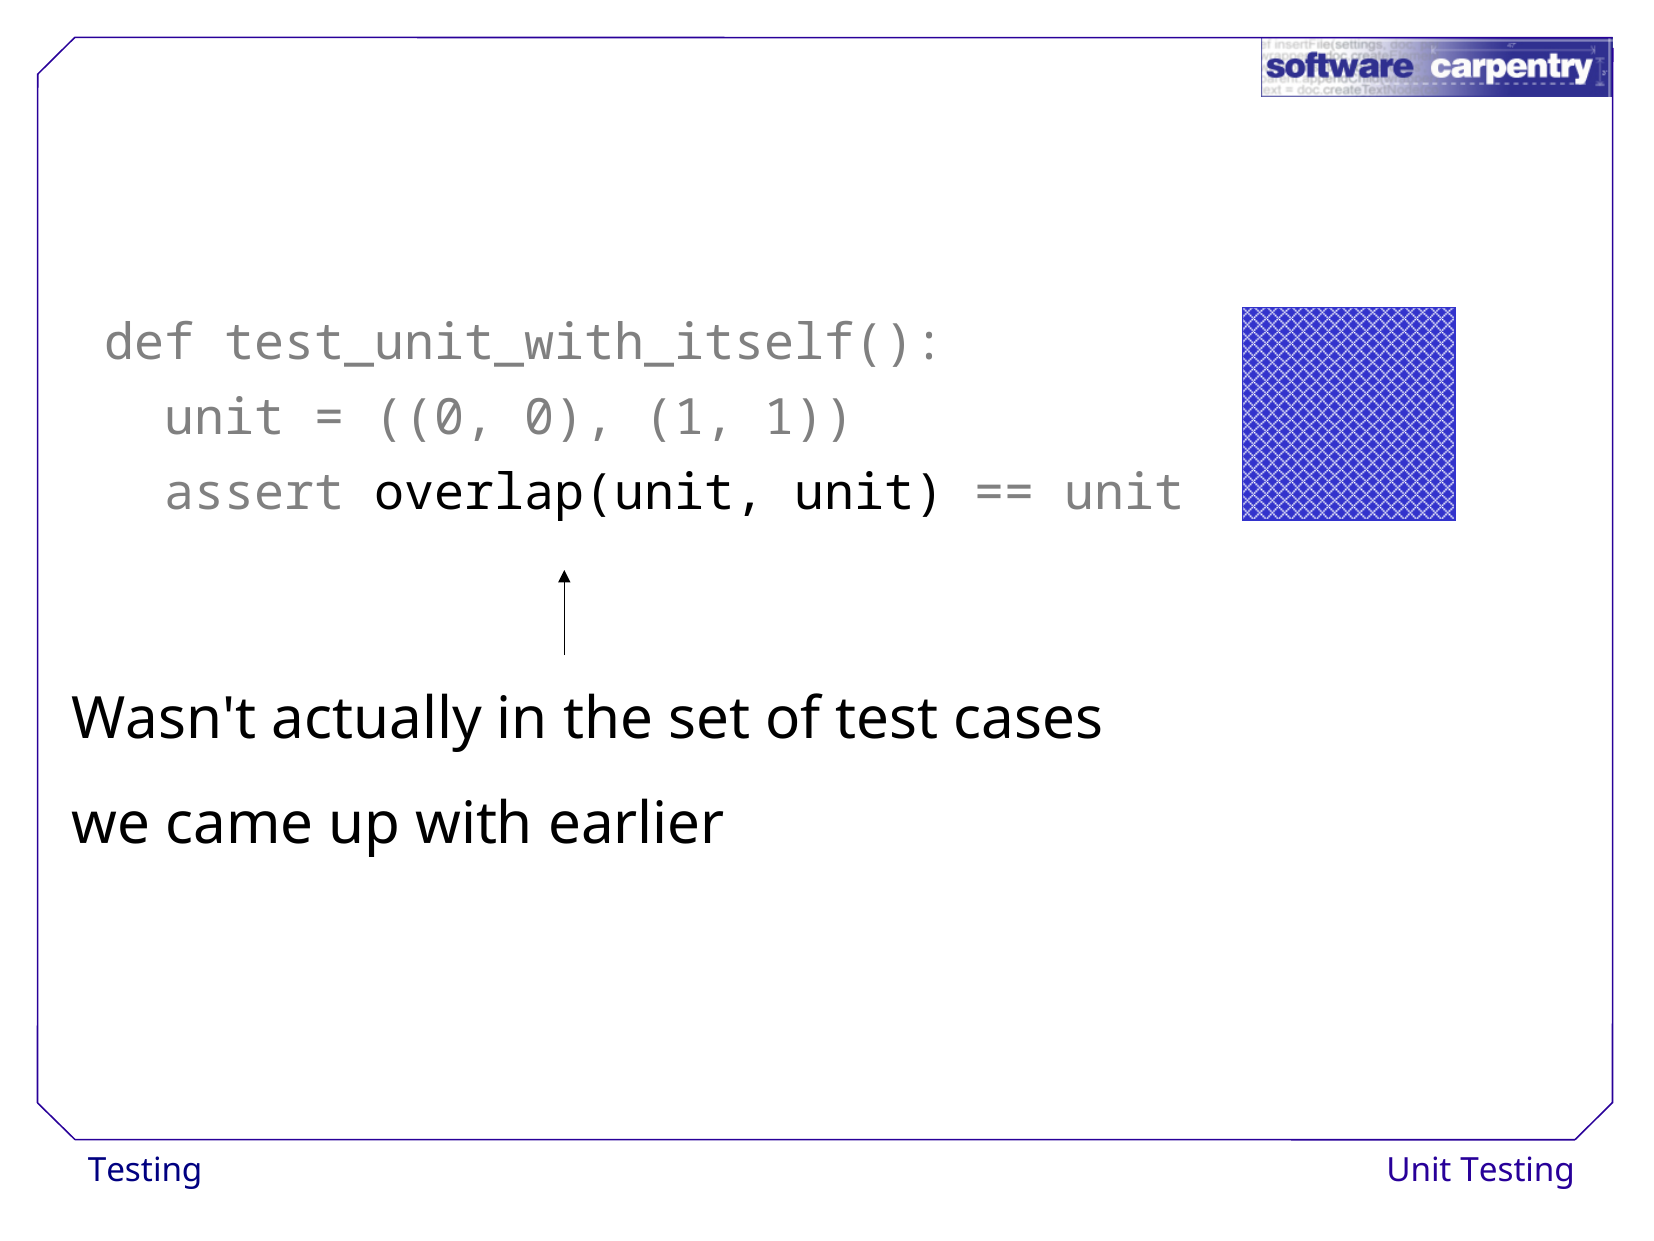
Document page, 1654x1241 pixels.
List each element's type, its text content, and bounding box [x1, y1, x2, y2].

text_box [1242, 307, 1455, 521]
text_box def test_unit_with_itself(): unit = ((0, 0), (1, 1)) assert overlap(unit, unit) == unit [89, 287, 1512, 546]
picture [1261, 39, 1613, 97]
text_box Wasn't actually in the set of test cases we came up with earlier [56, 637, 1269, 863]
